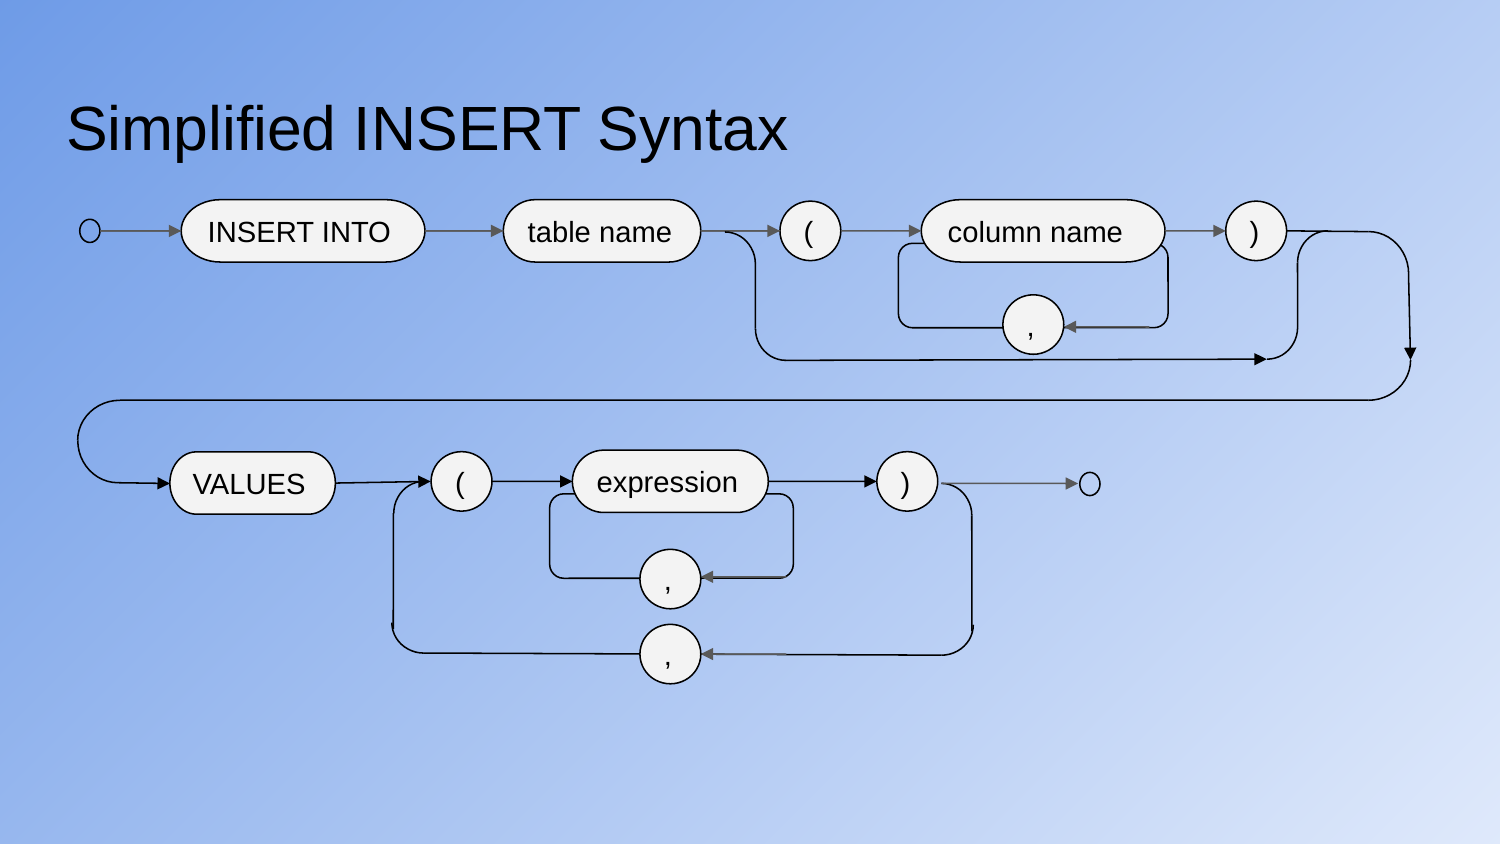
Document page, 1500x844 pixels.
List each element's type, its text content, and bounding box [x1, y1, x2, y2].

text_box , [639, 624, 701, 684]
text_box ( [779, 201, 841, 261]
text_box ( [431, 451, 492, 512]
text_box table name [503, 199, 701, 263]
text_box ) [876, 451, 938, 512]
text_box column name [921, 199, 1165, 263]
title Simplified INSERT Syntax [51, 72, 1449, 167]
text_box , [1002, 294, 1064, 355]
text_box ) [1225, 201, 1287, 261]
text_box , [639, 549, 701, 609]
text_box INSERT INTO [181, 199, 425, 263]
text_box expression [572, 450, 769, 513]
text_box VALUES [169, 451, 336, 515]
